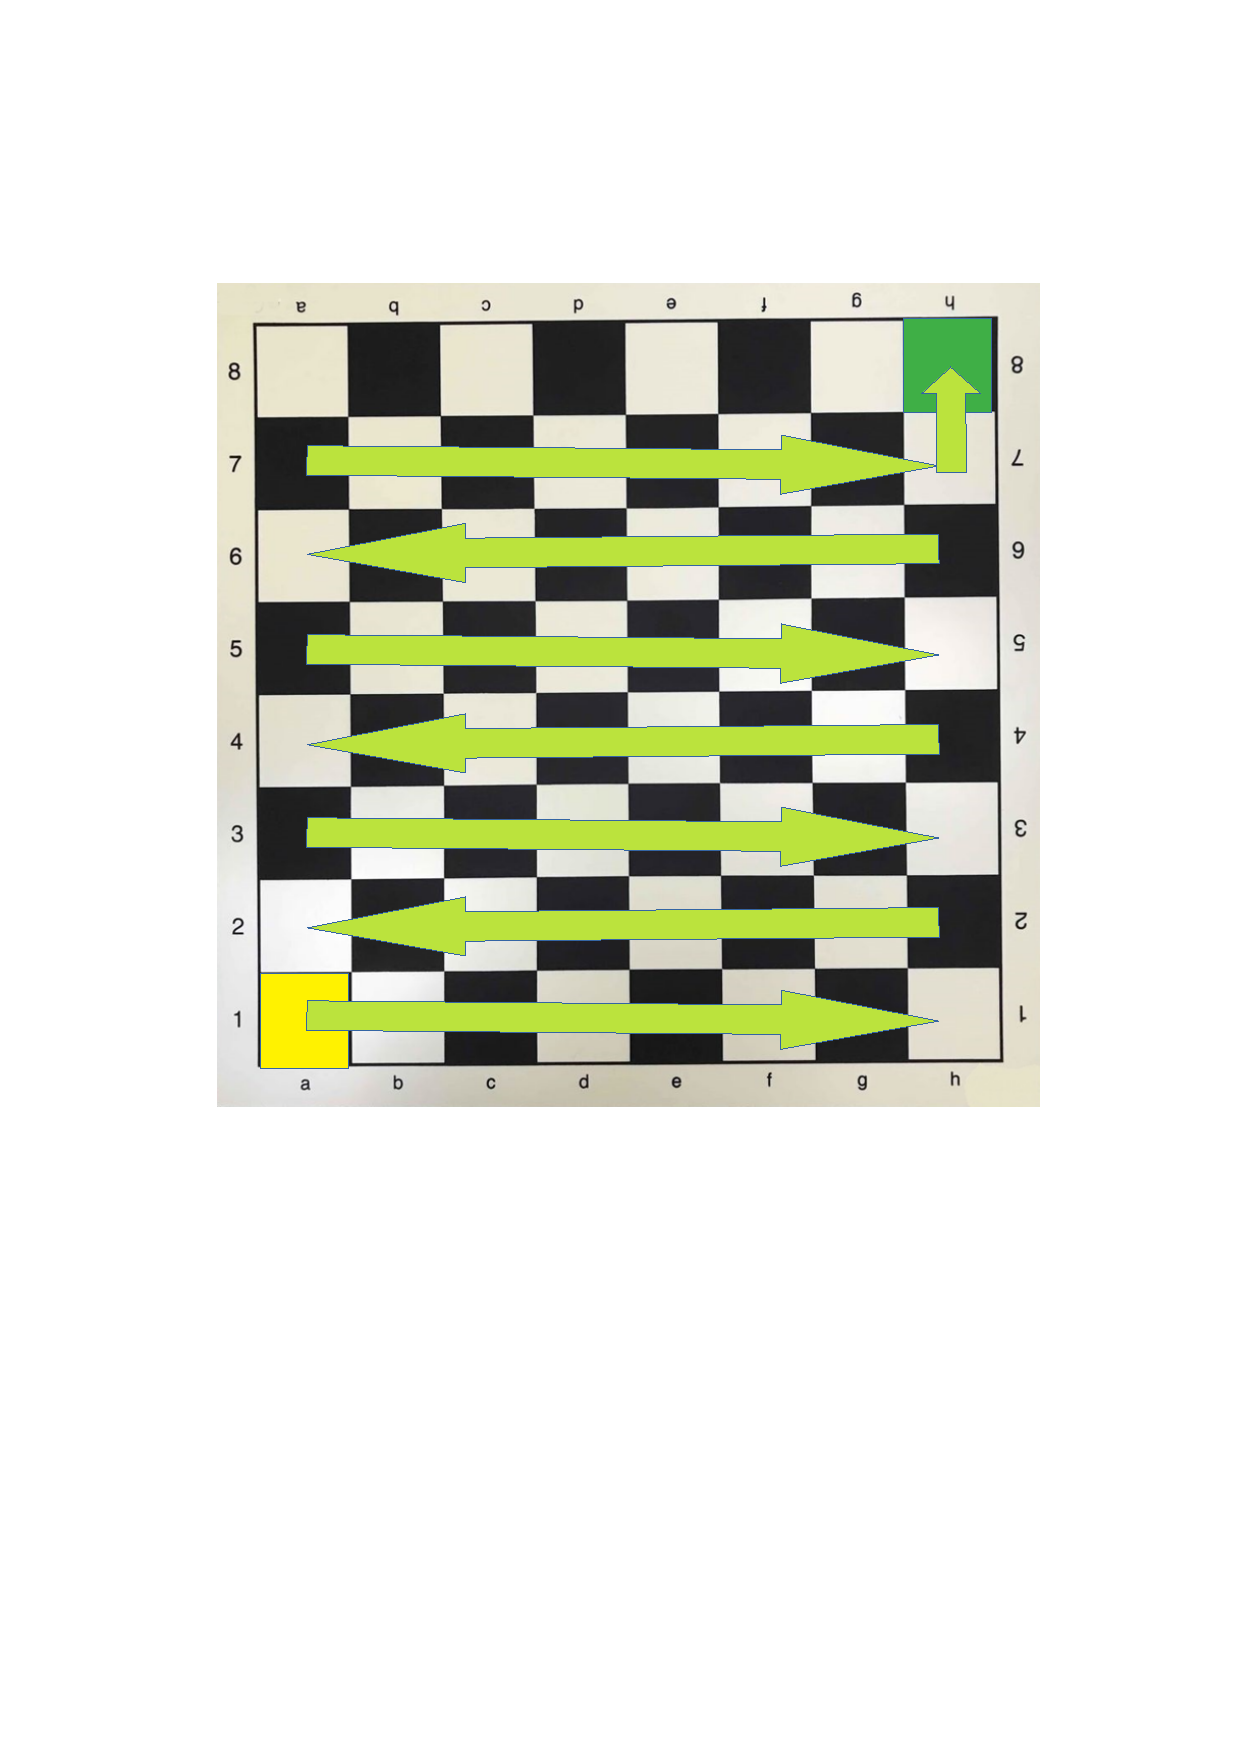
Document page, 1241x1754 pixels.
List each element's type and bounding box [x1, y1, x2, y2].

text_box [307, 523, 940, 583]
text_box [260, 973, 939, 1069]
picture [217, 283, 1040, 1107]
text_box [306, 318, 992, 495]
text_box [307, 896, 940, 956]
text_box [306, 807, 939, 867]
text_box [306, 623, 939, 684]
text_box [307, 713, 940, 773]
